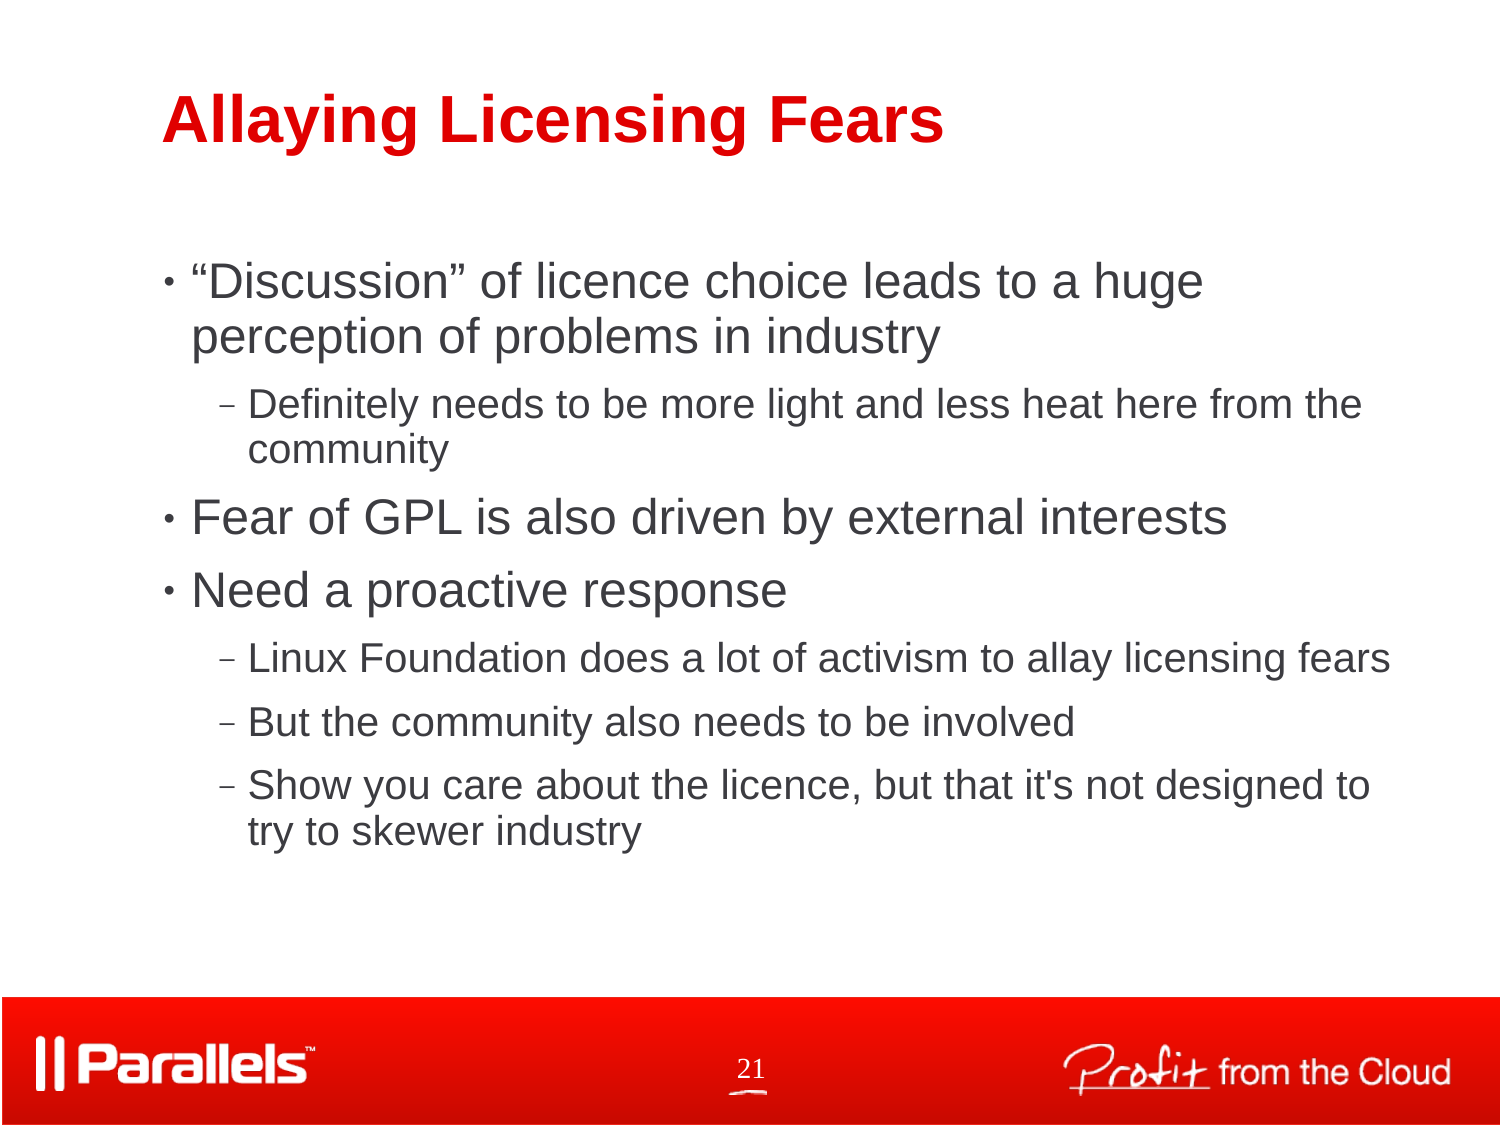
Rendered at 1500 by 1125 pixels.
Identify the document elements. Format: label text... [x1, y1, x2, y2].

picture [36, 1034, 318, 1091]
picture [727, 1090, 767, 1095]
picture [1049, 1033, 1465, 1096]
title Allaying Licensing Fears [161, 41, 1383, 205]
list “Discussion” of licence choice leads to a huge perception of problems in industry Definitely needs to be more light and less heat here from the community Fear of GPL is also driven by external interests Need a proactive response Linux Foundation does a lot of activism to allay licensing fears But the community also needs to be involved Show you care about the licence, but that it's not designed to try to skewer industry [163, 254, 1404, 998]
